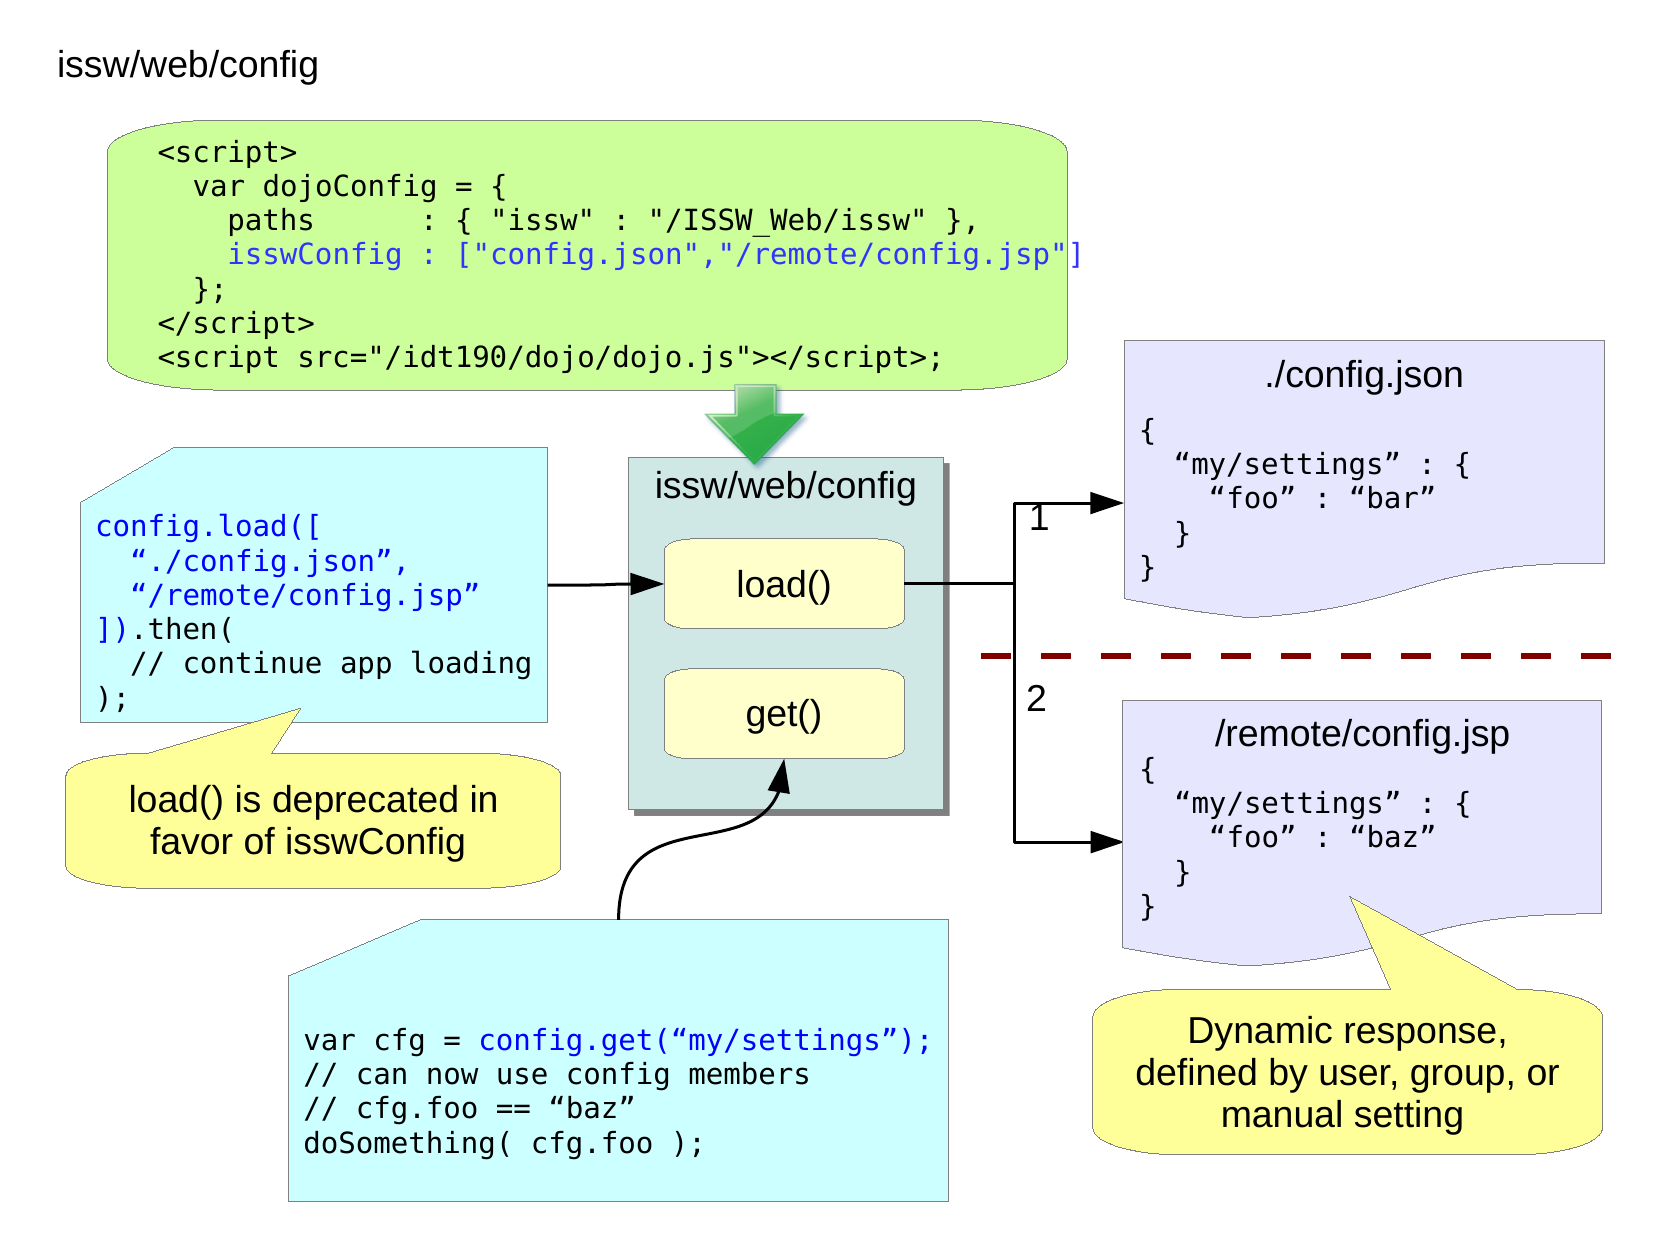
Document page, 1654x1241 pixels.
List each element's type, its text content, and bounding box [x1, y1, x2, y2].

text_box { “my/settings” : { “foo” : “bar” } } [1124, 405, 1605, 601]
text_box load() is deprecated in favor of isswConfig [65, 708, 561, 889]
text_box 1 [1014, 488, 1075, 546]
text_box <script> var dojoConfig = { paths : { "issw" : "/ISSW_Web/issw" }, isswConfig : ["config.json","/remote/config.jsp"] }; </script> <script src="/idt190/dojo/dojo.js"></script>; [107, 120, 1068, 391]
text_box issw/web/config [42, 36, 1078, 94]
picture [697, 376, 817, 479]
text_box [628, 515, 944, 583]
text_box ./config.json [1124, 345, 1605, 403]
text_box 2 [1011, 670, 1057, 728]
text_box [1124, 340, 1605, 345]
text_box Dynamic response, defined by user, group, or manual setting [1092, 896, 1603, 1155]
text_box { “my/settings” : { “foo” : “baz” } } [1124, 765, 1602, 940]
text_box config.load([ “./config.json”, “/remote/config.jsp” ]).then( // continue app loading ); [80, 447, 548, 723]
text_box load() [664, 538, 905, 629]
text_box [1136, 601, 1365, 618]
text_box /remote/config.jsp [1123, 705, 1602, 765]
text_box var cfg = config.get(“my/settings”); // can now use config members // cfg.foo == “baz” doSomething( cfg.foo ); [288, 919, 949, 1202]
text_box get() [664, 668, 905, 759]
text_box issw/web/config [628, 457, 944, 515]
text_box [628, 585, 944, 810]
text_box [1122, 700, 1602, 966]
